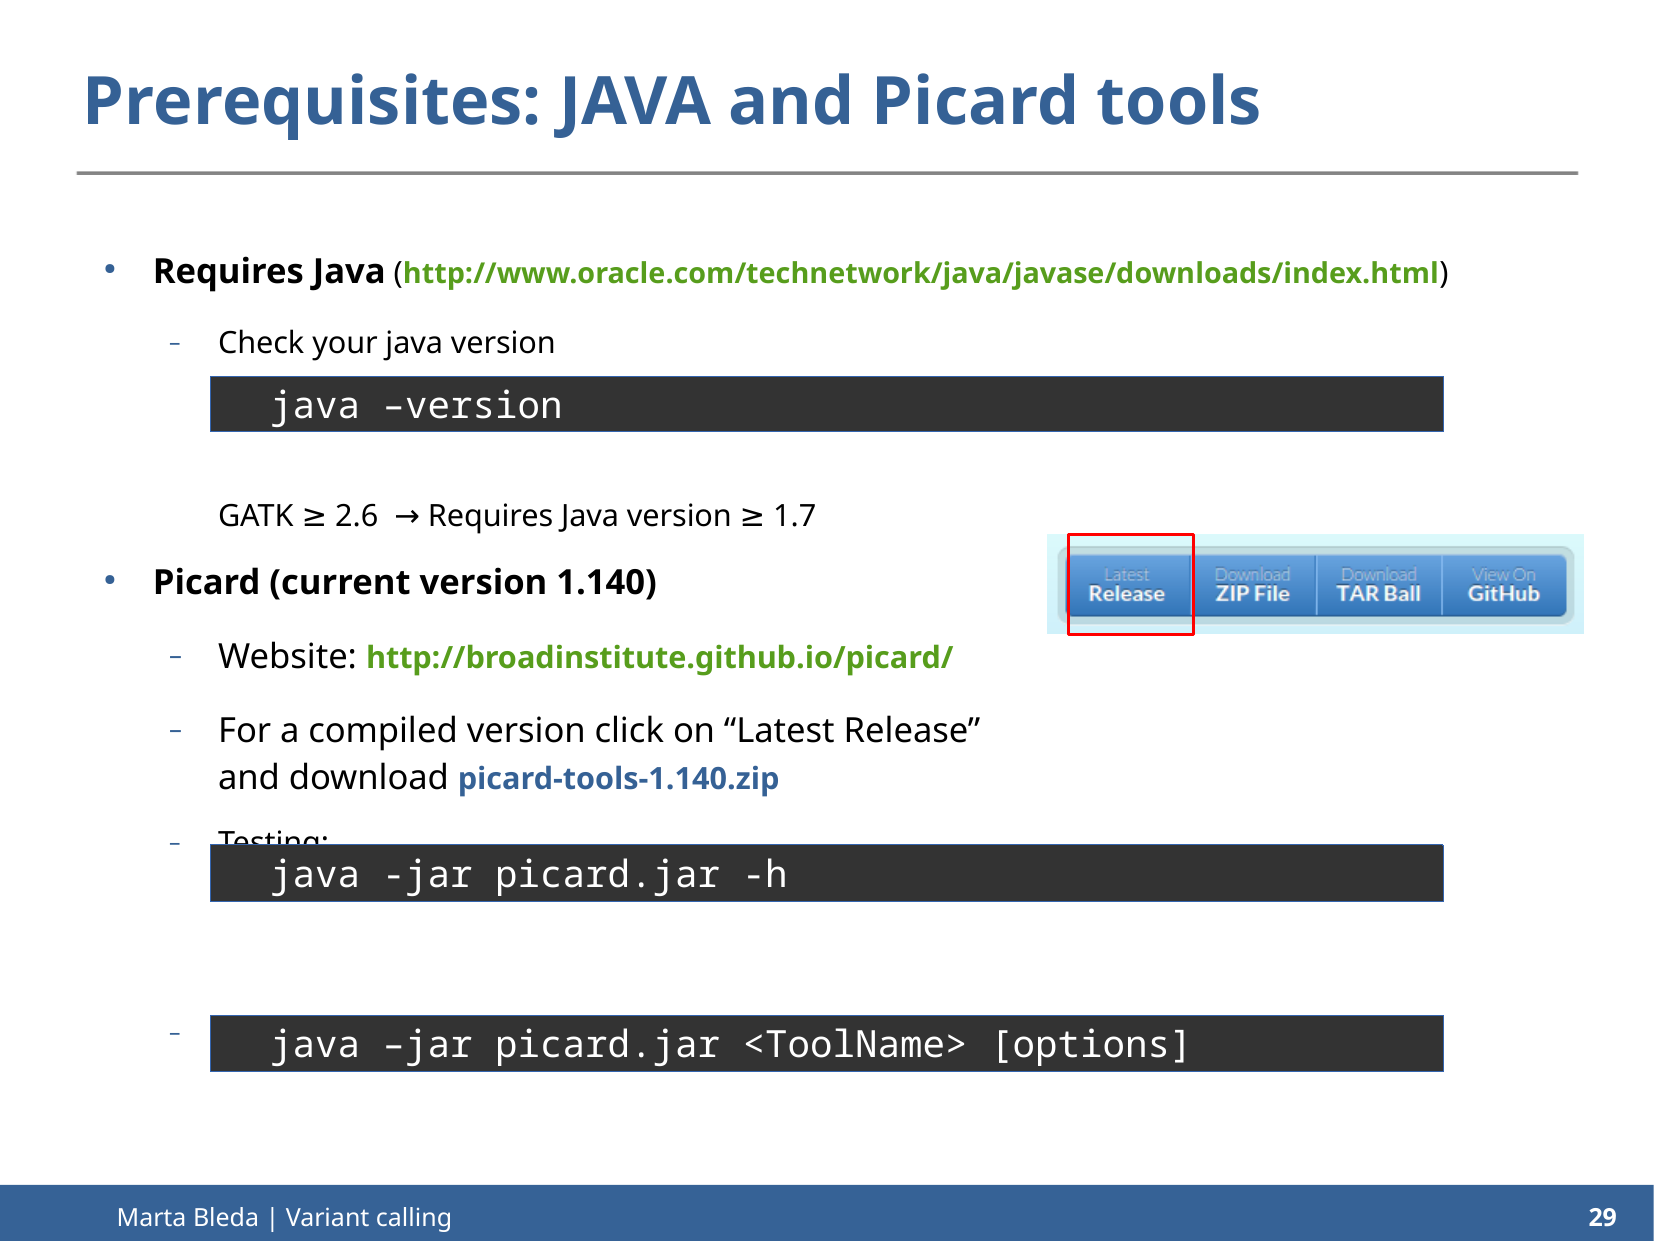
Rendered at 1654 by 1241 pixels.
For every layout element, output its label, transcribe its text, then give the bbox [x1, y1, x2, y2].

title Prerequisites: JAVA and Picard tools [82, 49, 1571, 148]
text_box java -jar picard.jar -h [210, 844, 1444, 902]
picture [1070, 536, 1192, 633]
text_box java –jar picard.jar <ToolName> [options] [210, 1015, 1444, 1072]
picture [1047, 534, 1067, 635]
list Requires Java (http://www.oracle.com/technetwork/java/javase/downloads/index.html) Check your java version GATK ≥ 2.6 → Requires Java version ≥ 1.7 Picard (current version 1.140) Website: http://broadinstitute.github.io/picard/ For a compiled version click on “Latest Release” and download picard-tools-1.140.zip Testing: Usage [87, 246, 1632, 1053]
picture [1195, 534, 1584, 635]
text_box java –version [210, 376, 1444, 432]
picture [74, 170, 1580, 175]
